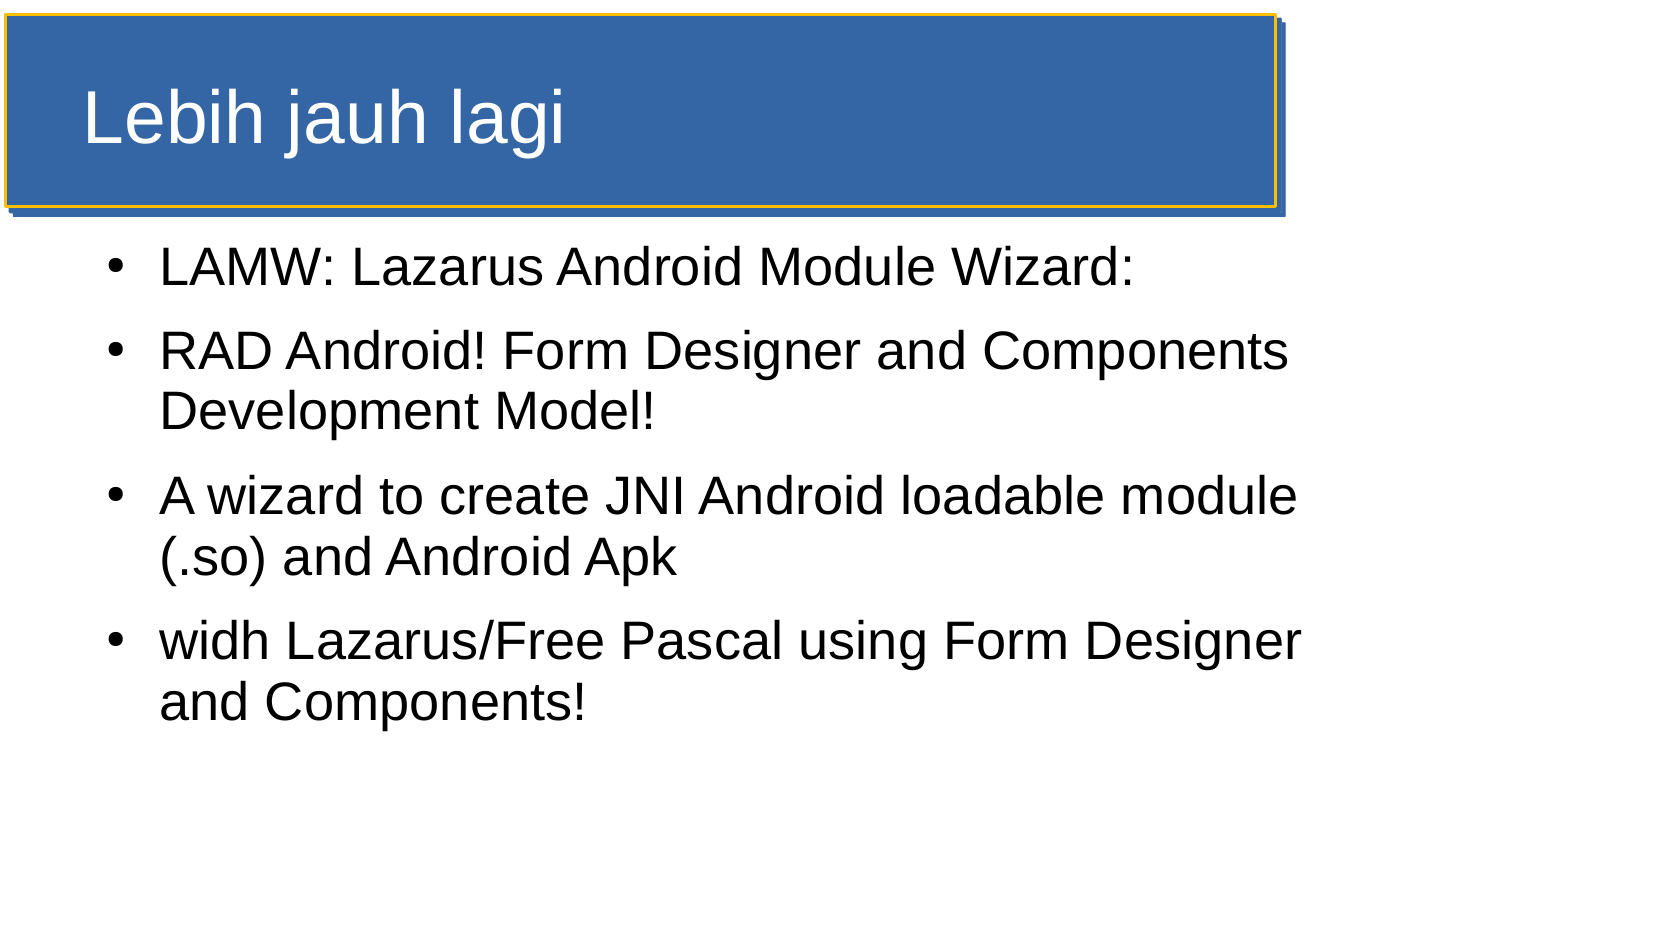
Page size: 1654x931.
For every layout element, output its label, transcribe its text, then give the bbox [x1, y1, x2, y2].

list LAMW: Lazarus Android Module Wizard: RAD Android! Form Designer and Components Development Model! A wizard to create JNI Android loadable module (.so) and Android Apk widh Lazarus/Free Pascal using Form Designer and Components! [88, 236, 1351, 798]
title Lebih jauh lagi [82, 44, 1235, 192]
